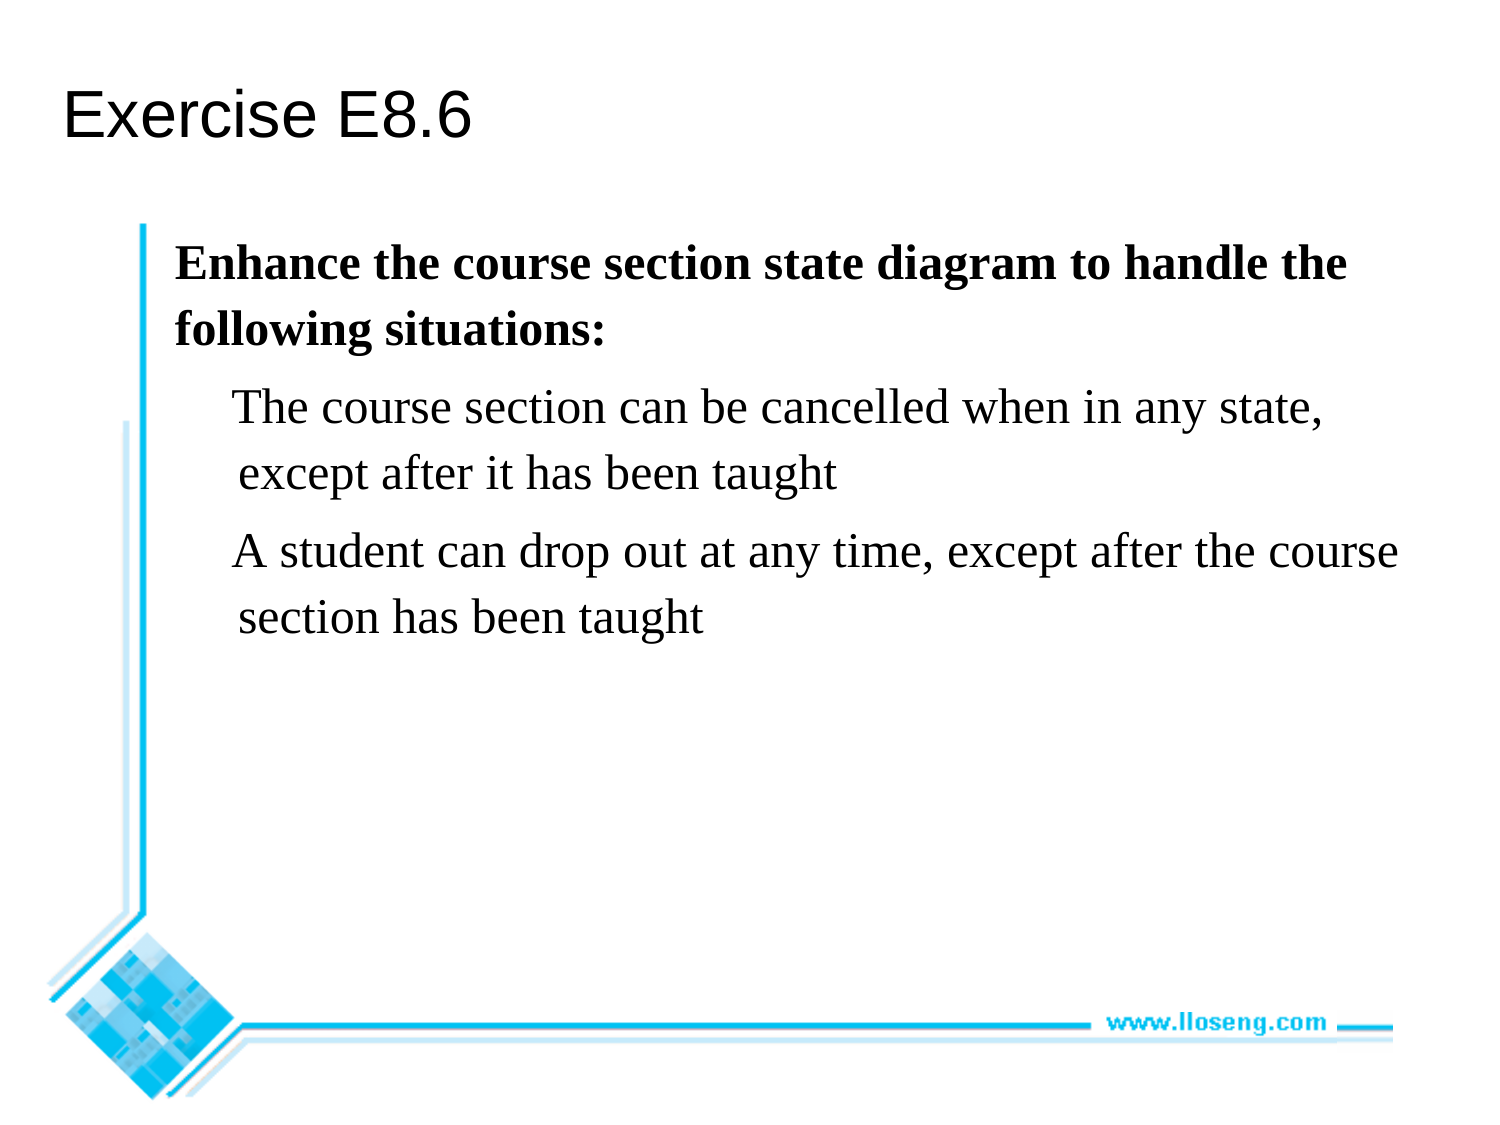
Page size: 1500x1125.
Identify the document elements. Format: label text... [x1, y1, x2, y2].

title Exercise E8.6 [62, 37, 1413, 188]
list Enhance the course section state diagram to handle the following situations: The course section can be cancelled when in any state, except after it has been taught A student can drop out at any time, except after the course section has been taught [174, 224, 1413, 1013]
picture [35, 212, 1393, 1102]
